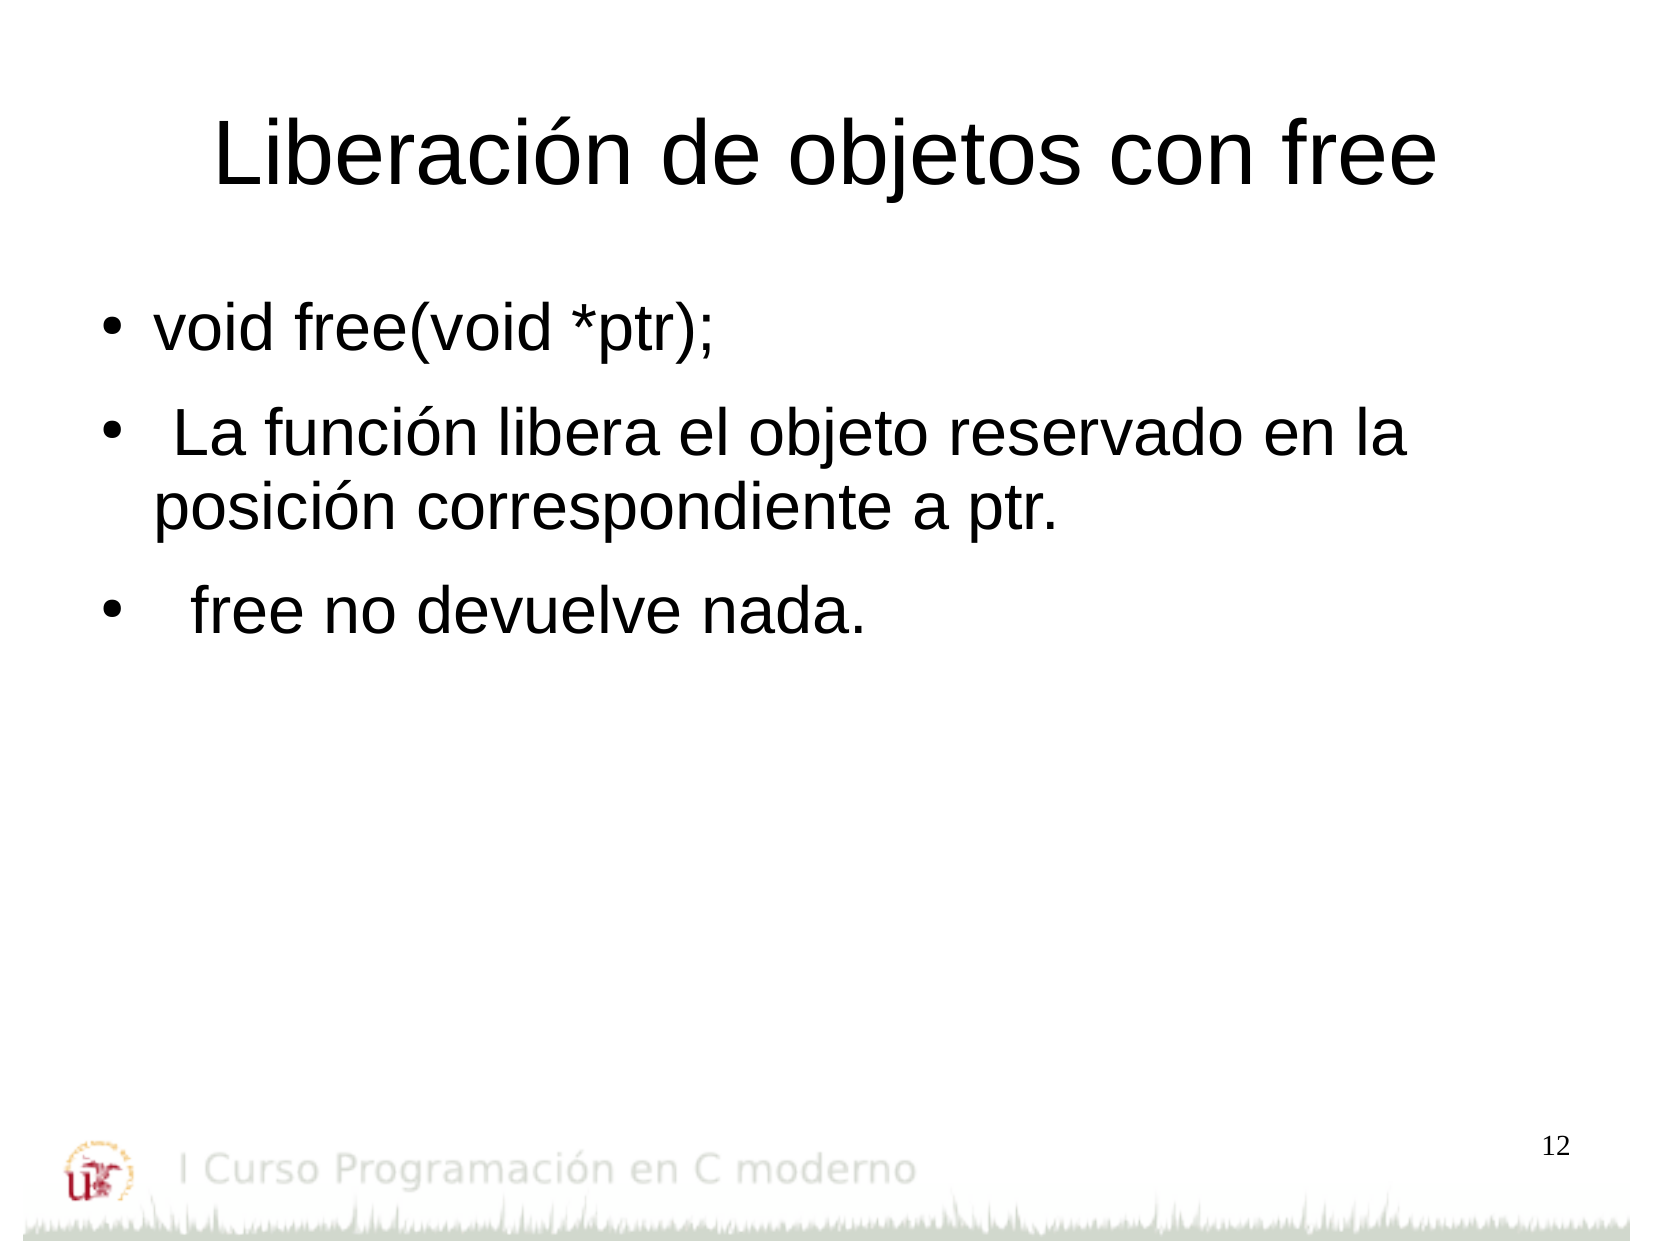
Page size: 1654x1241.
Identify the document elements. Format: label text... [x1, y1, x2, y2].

picture [23, 1136, 1630, 1241]
list void free(void *ptr); La función libera el objeto reservado en la posición correspondiente a ptr. free no devuelve nada. [82, 290, 1538, 1010]
title Liberación de objetos con free [82, 49, 1571, 257]
